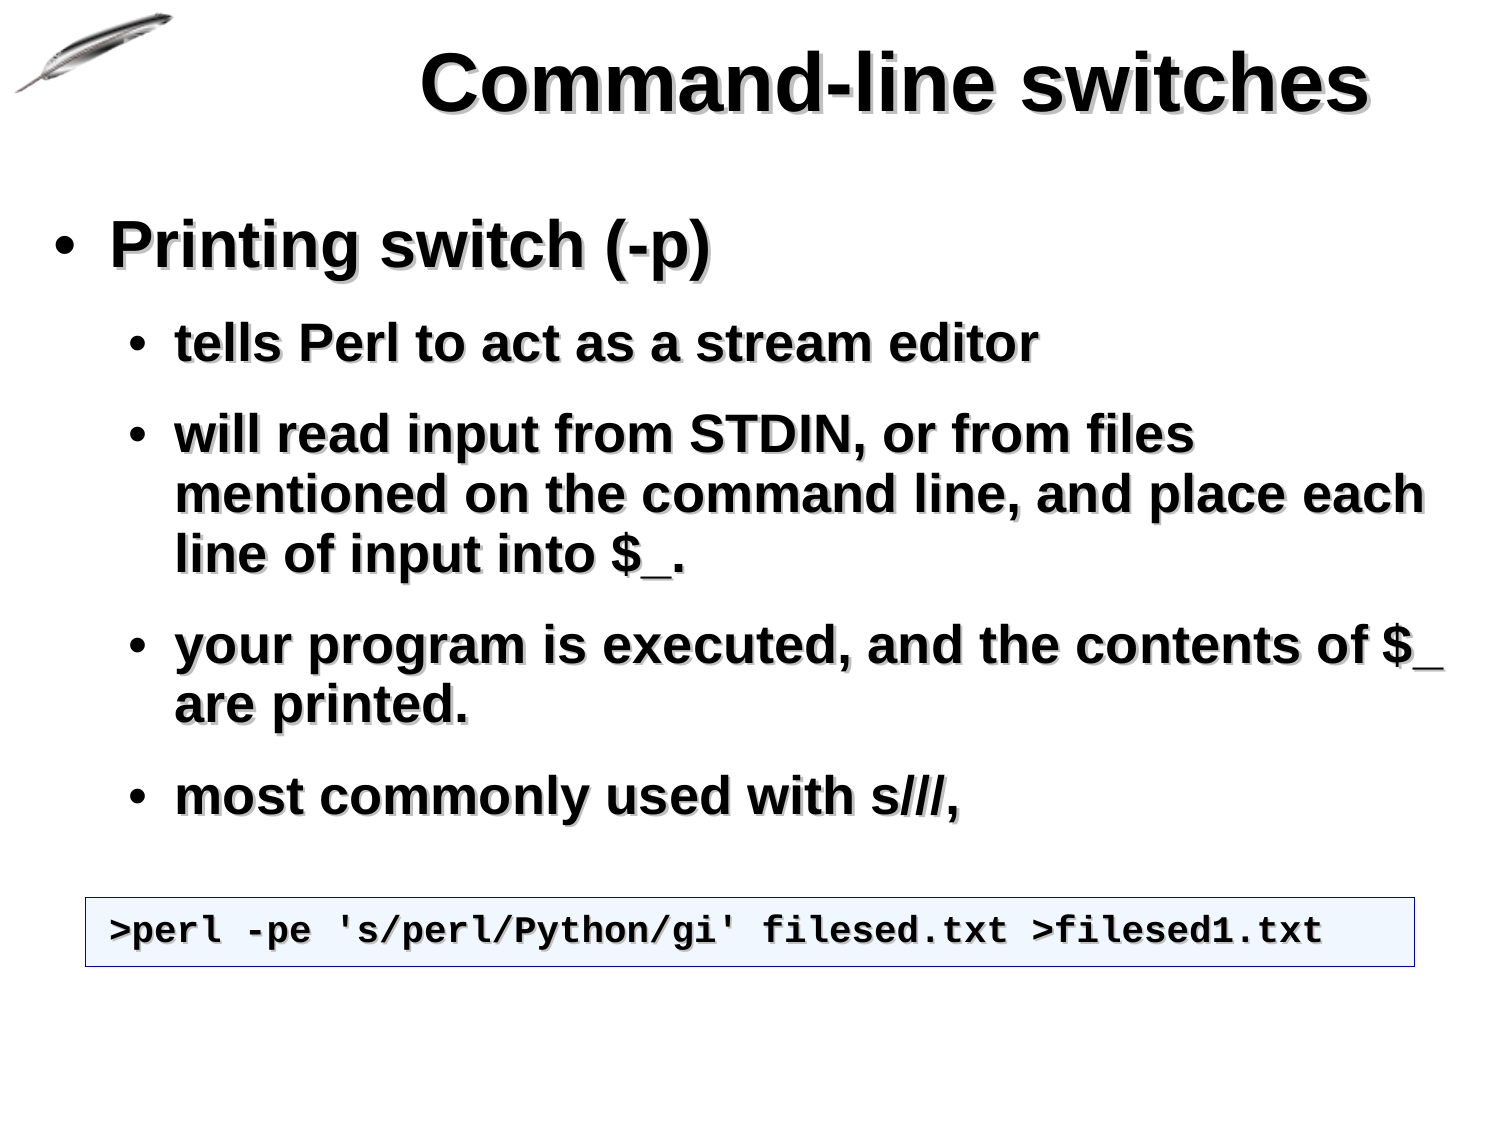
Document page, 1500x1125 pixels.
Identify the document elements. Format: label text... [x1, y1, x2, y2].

title Command-line switches [419, 0, 1459, 183]
list Printing switch (-p) tells Perl to act as a stream editor will read input from STDIN, or from ﬁles mentioned on the command line, and place each line of input into $_. your program is executed, and the contents of $_ are printed. most commonly used with s///, [53, 207, 1447, 1084]
picture [11, 11, 179, 95]
text_box >perl -pe 's/perl/Python/gi' filesed.txt >filesed1.txt [85, 897, 1415, 966]
